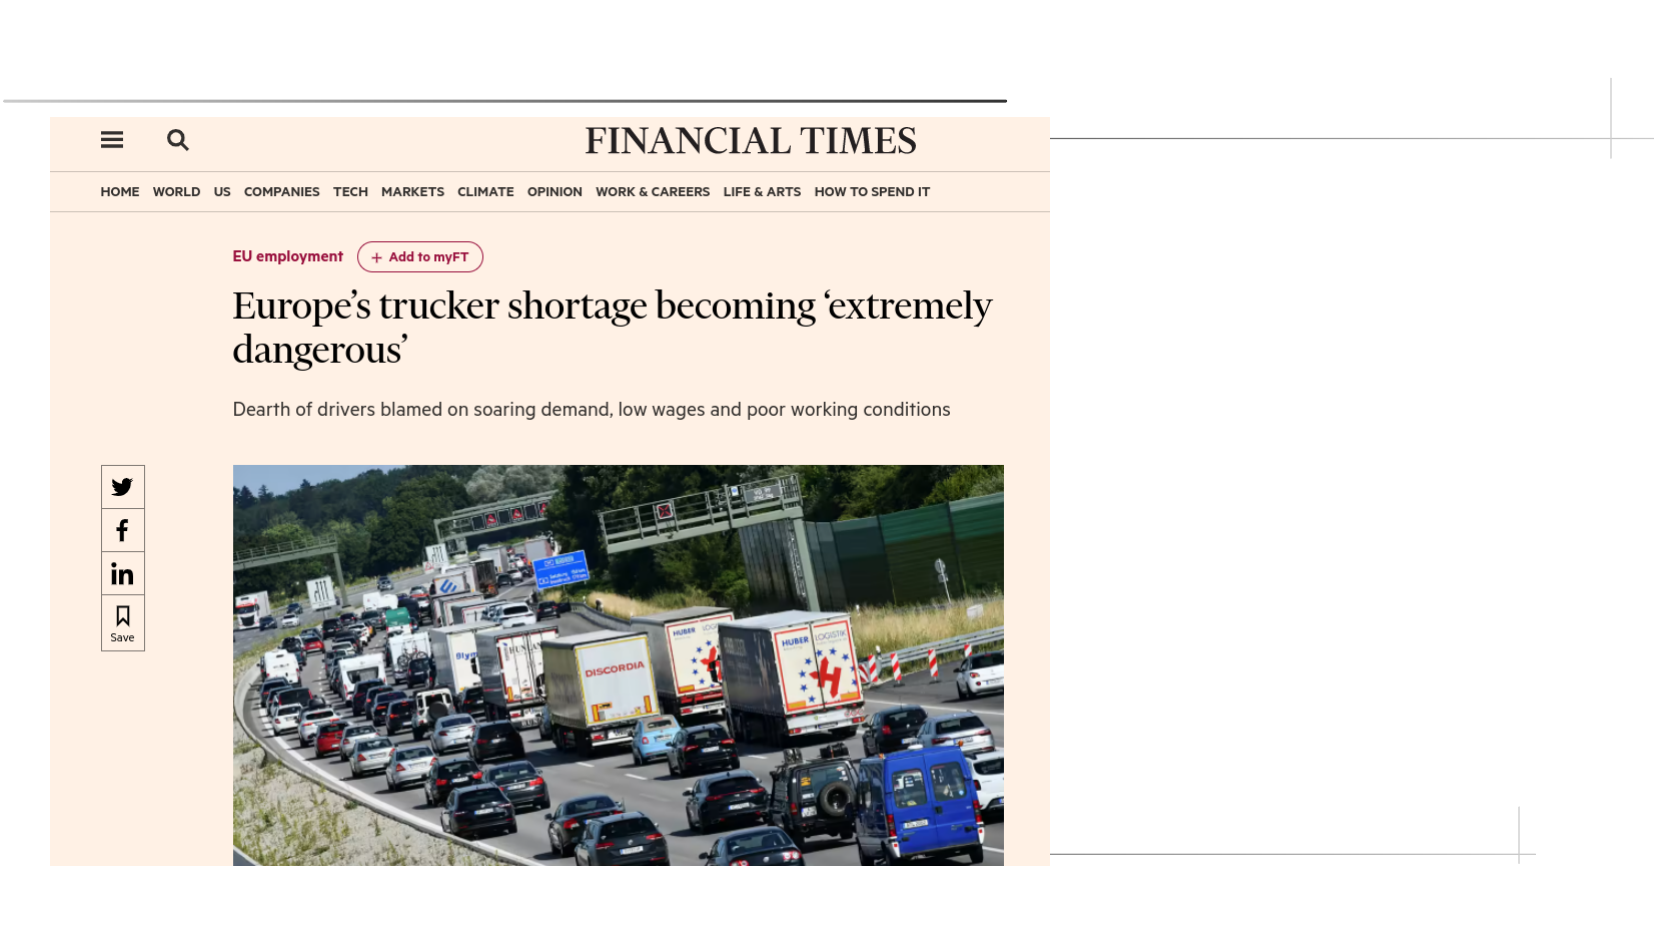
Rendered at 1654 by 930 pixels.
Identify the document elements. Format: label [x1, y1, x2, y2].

picture [50, 117, 1050, 866]
